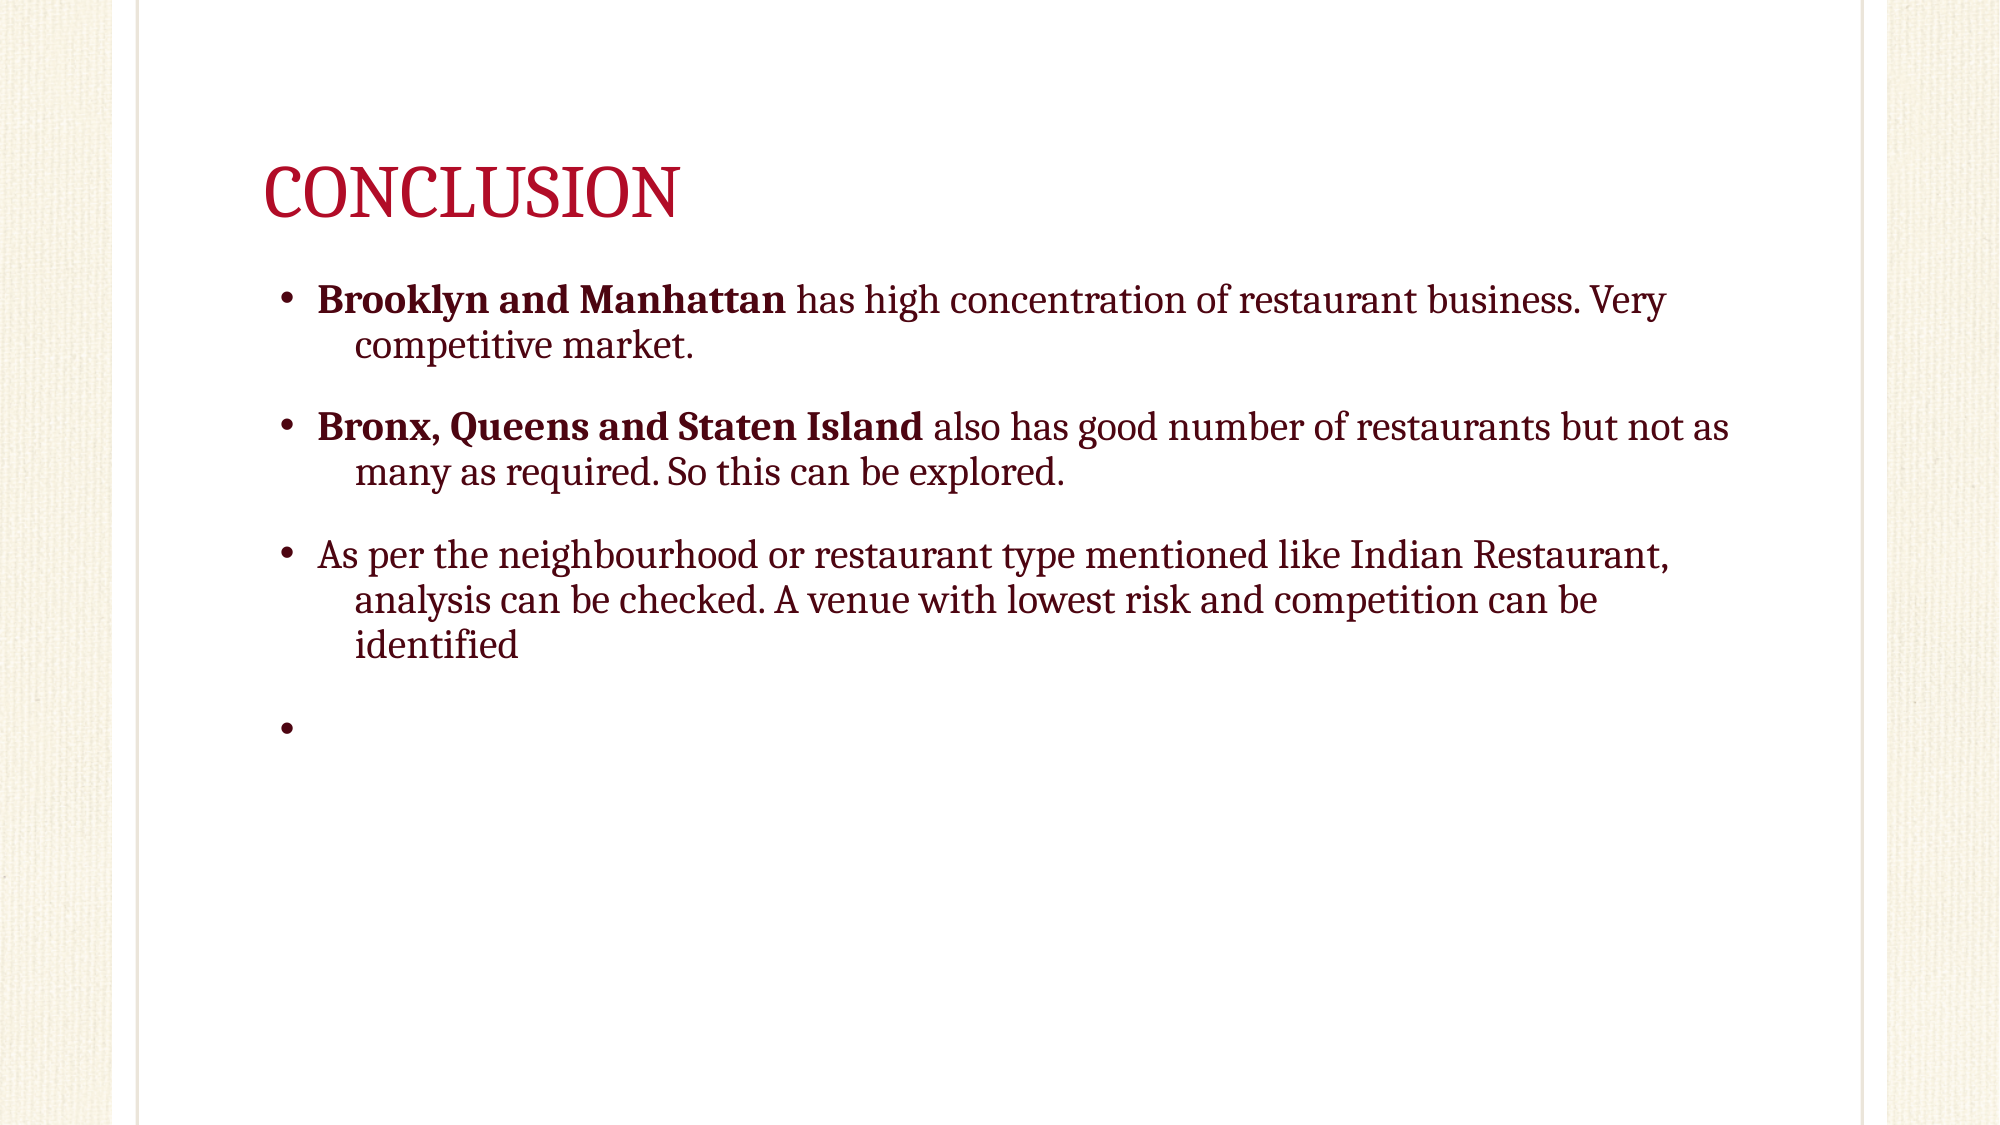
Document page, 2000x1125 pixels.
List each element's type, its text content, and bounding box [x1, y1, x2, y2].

title CONCLUSION [249, 52, 1750, 240]
list Brooklyn and Manhattan has high concentration of restaurant business. Very competitive market. Bronx, Queens and Staten Island also has good number of restaurants but not as many as required. So this can be explored. As per the neighbourhood or restaurant type mentioned like Indian Restaurant, analysis can be checked. A venue with lowest risk and competition can be identified [249, 269, 1750, 1013]
